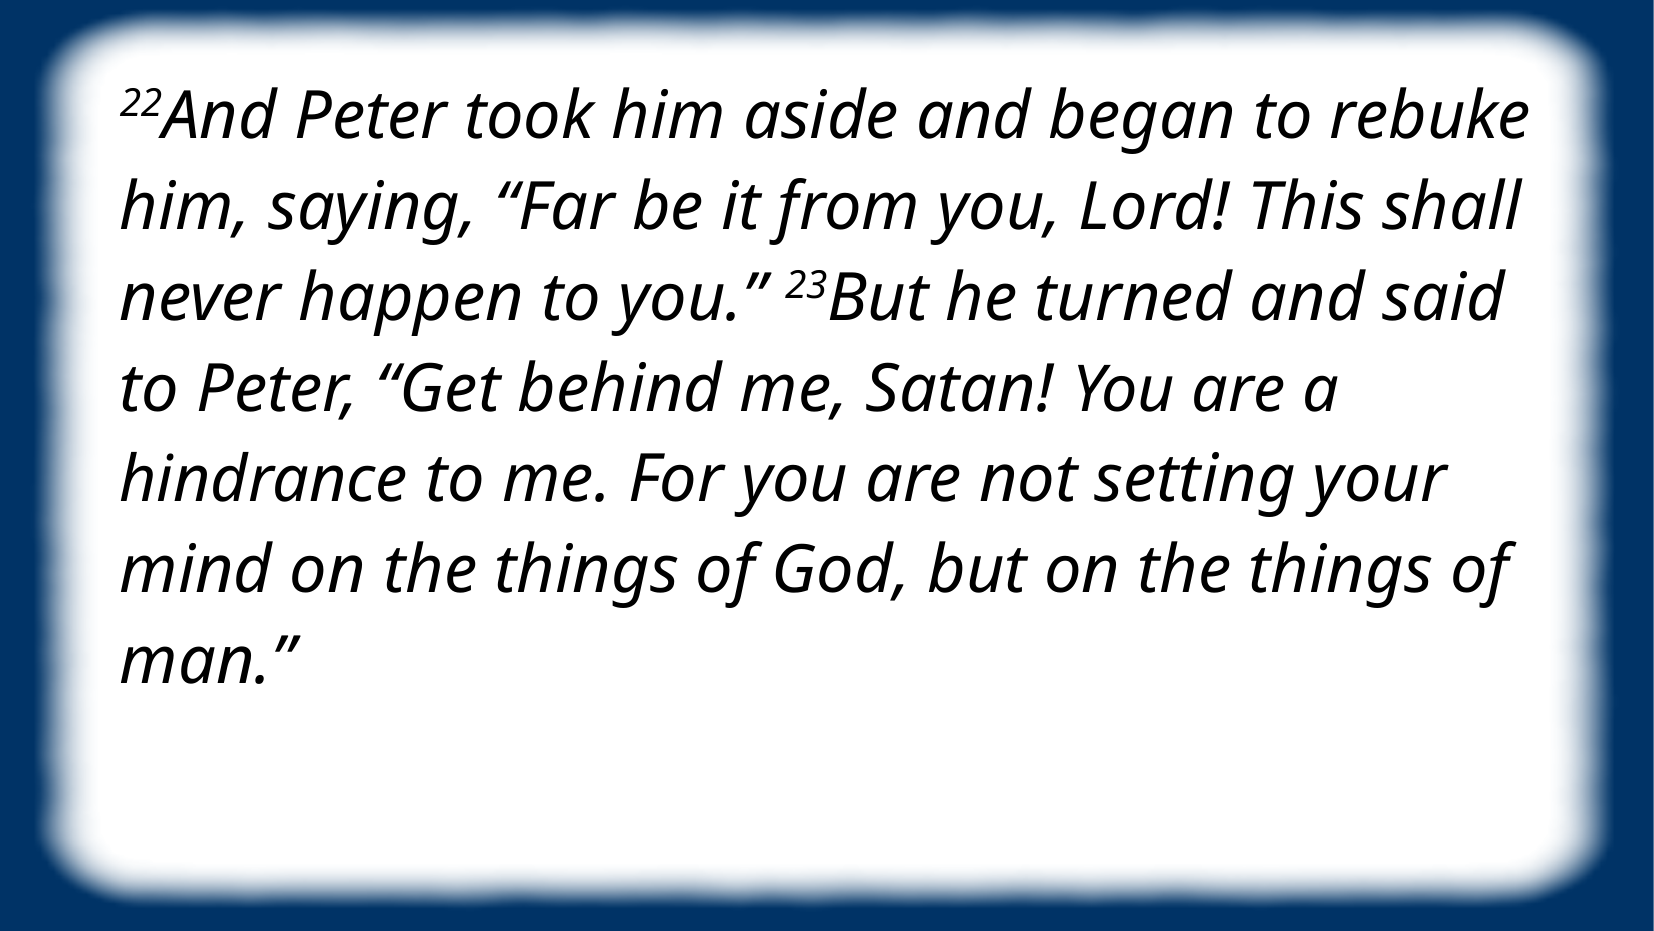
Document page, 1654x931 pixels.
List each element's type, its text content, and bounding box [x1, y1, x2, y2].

picture [0, 0, 1654, 931]
text_box 22And Peter took him aside and began to rebuke him, saying, “Far be it from you, Lord! This shall never happen to you.” 23But he turned and said to Peter, “Get behind me, Satan! You are a hindrance to me. For you are not setting your mind on the things of God, but on the things of man.” [105, 60, 1561, 697]
